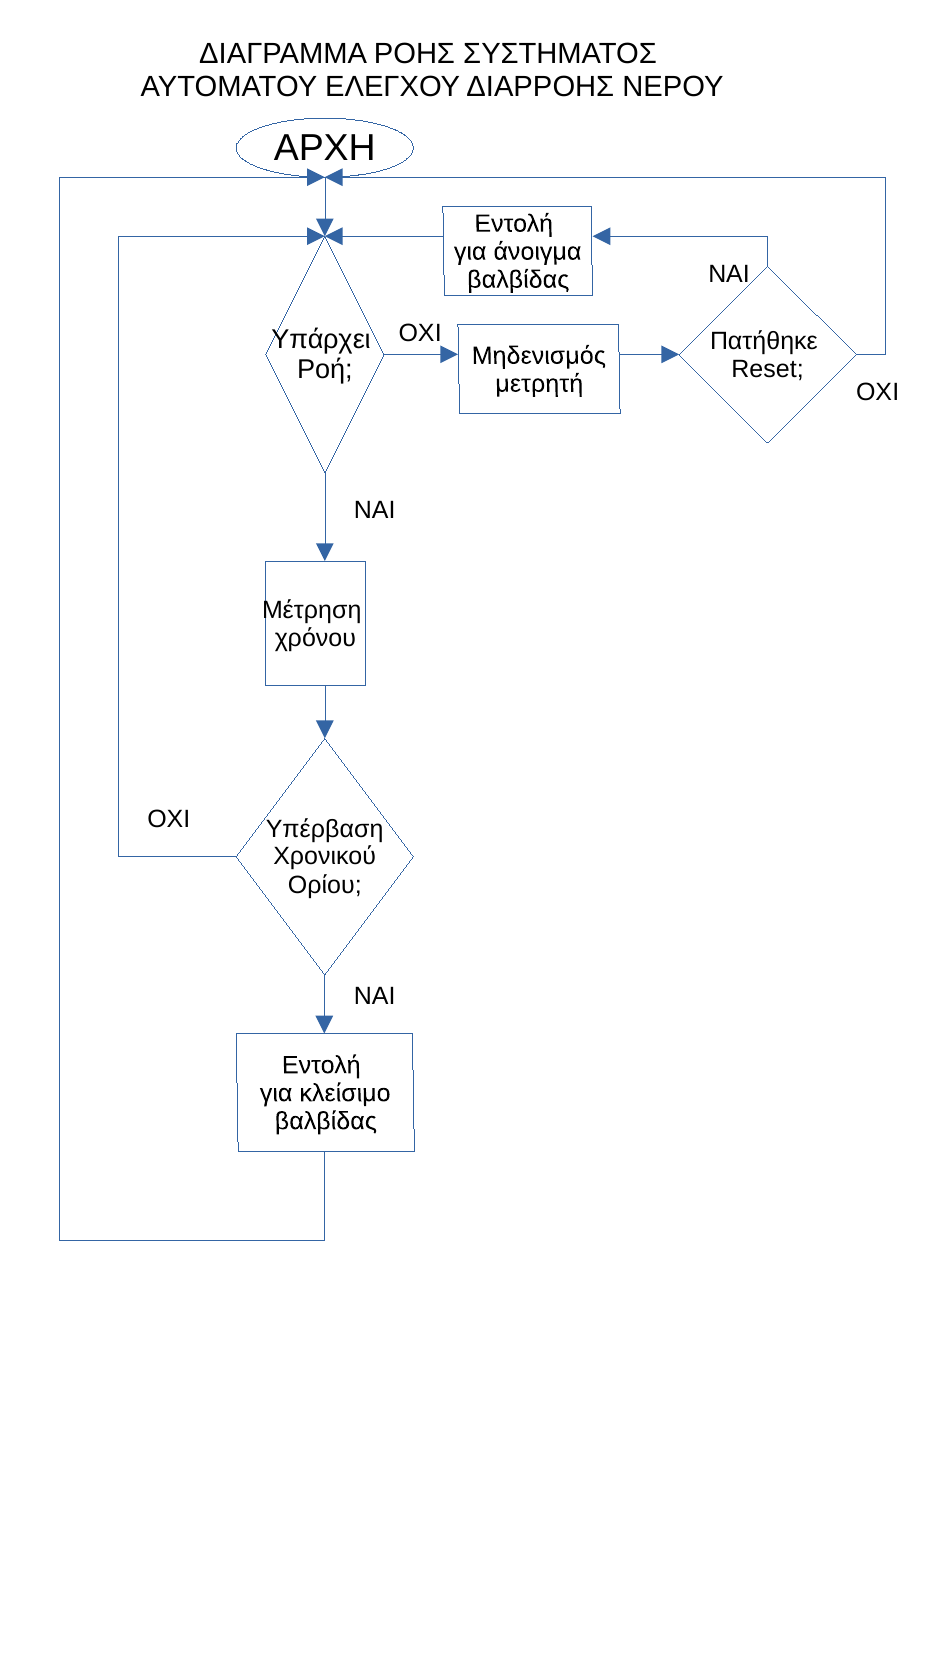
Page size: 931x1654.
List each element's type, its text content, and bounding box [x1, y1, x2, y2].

text_box Εντολή για άνοιγμα βαλβίδας [442, 206, 593, 296]
text_box ΝΑΙ [339, 974, 414, 1018]
text_box Μηδενισμός μετρητή [458, 324, 621, 414]
text_box ΟΧΙ [841, 370, 916, 414]
text_box ΝΑΙ [693, 252, 768, 296]
text_box Εντολή για κλείσιμο βαλβίδας [236, 1033, 415, 1152]
text_box ΔΙΑΓΡΑΜΜΑ ΡΟΗΣ ΣΥΣΤΗΜΑΤΟΣ ΑΥΤΟΜΑΤΟΥ ΕΛΕΓΧΟΥ ΔΙΑΡΡΟΗΣ ΝΕΡΟΥ [59, 29, 798, 129]
text_box Υπέρβαση Χρονικού Ορίου; [236, 738, 414, 975]
text_box Υπάρχει Ροή; [265, 237, 384, 473]
text_box ΟΧΙ [383, 311, 459, 355]
text_box ΟΧΙ [132, 797, 207, 841]
text_box Μέτρηση χρόνου [265, 561, 366, 686]
text_box ΝΑΙ [339, 488, 414, 532]
text_box Πατήθηκε Reset; [679, 266, 857, 443]
text_box ΑΡΧΗ [236, 129, 414, 177]
